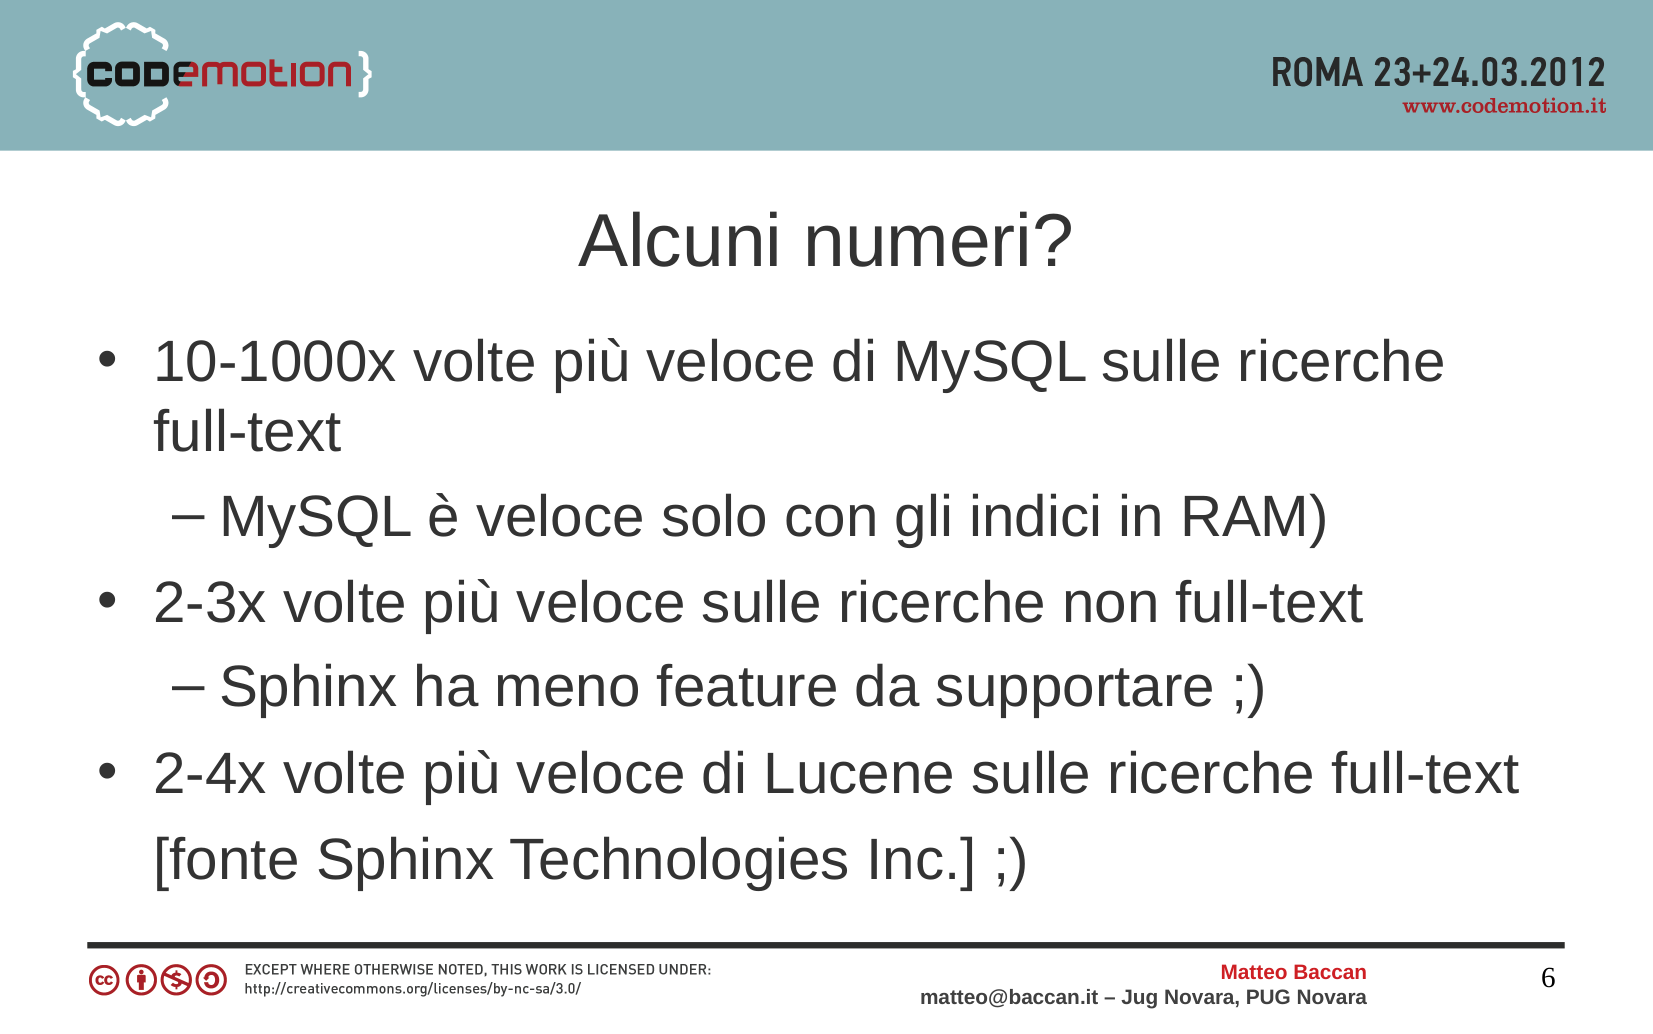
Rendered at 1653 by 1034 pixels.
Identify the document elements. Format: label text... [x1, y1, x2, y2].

title Alcuni numeri? [82, 173, 1571, 299]
list 10-1000x volte più veloce di MySQL sulle ricerche full-text MySQL è veloce solo con gli indici in RAM) 2-3x volte più veloce sulle ricerche non full-text Sphinx ha meno feature da supportare ;) 2-4x volte più veloce di Lucene sulle ricerche full-text [fonte Sphinx Technologies Inc.] ;) [82, 315, 1571, 902]
picture [0, 0, 1653, 1034]
